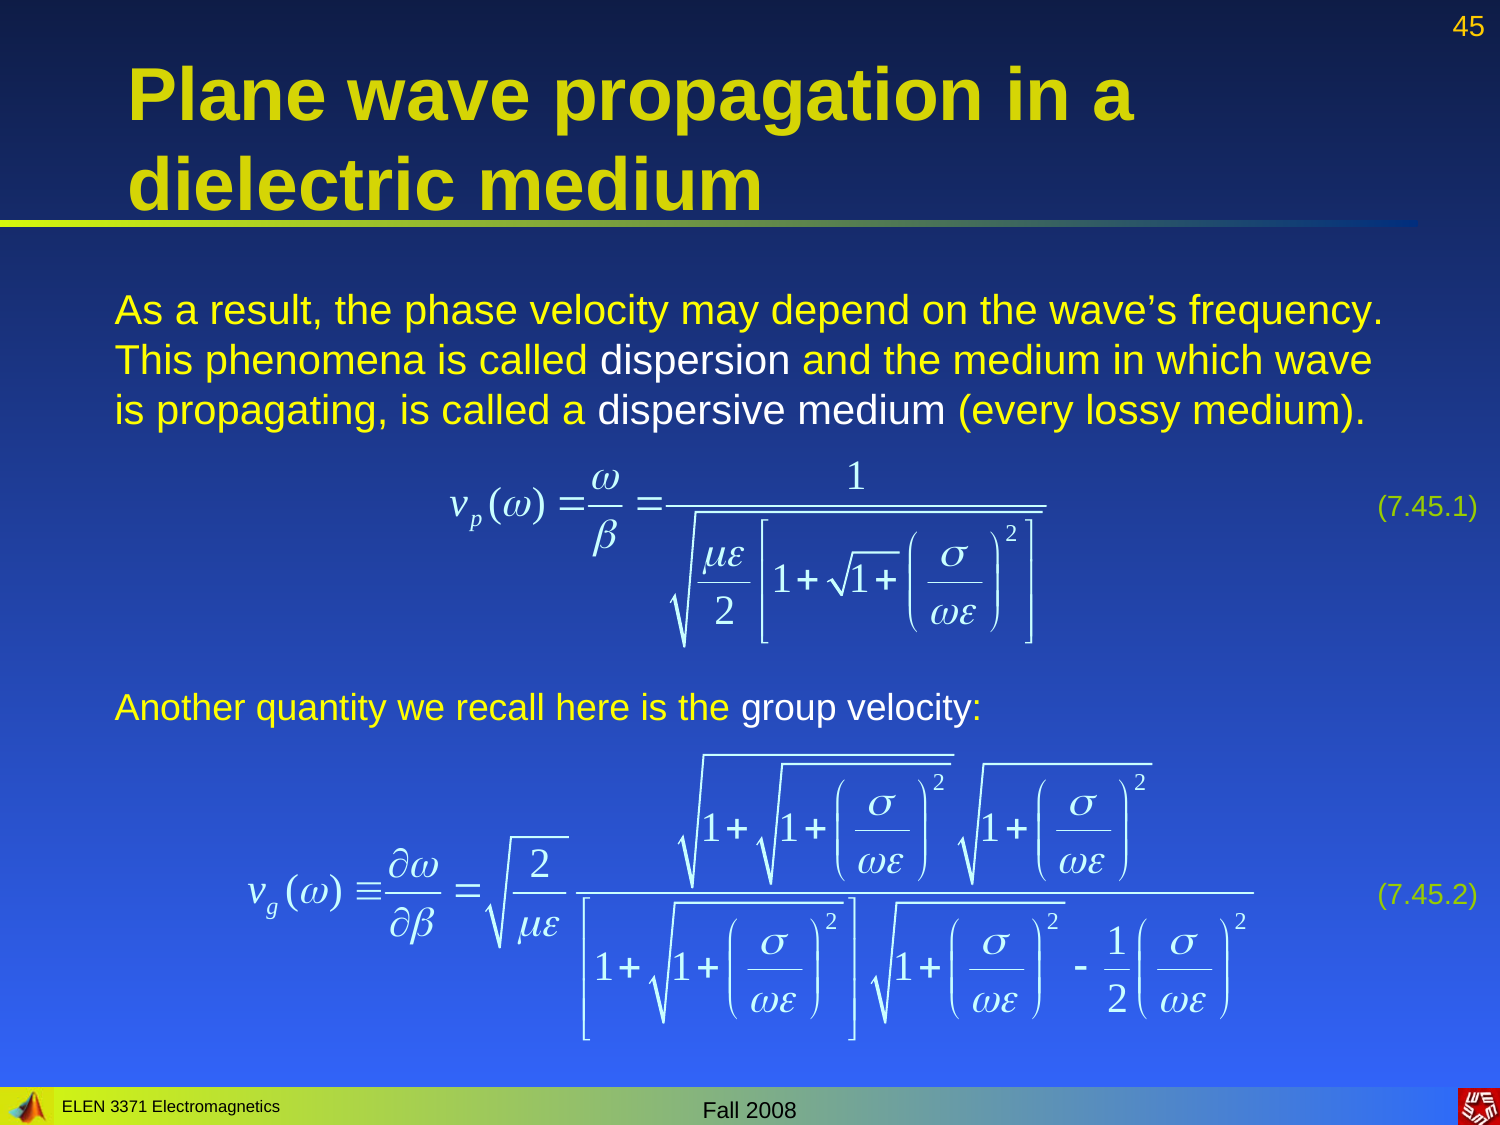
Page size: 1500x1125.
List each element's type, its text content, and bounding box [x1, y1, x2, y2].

chart [241, 746, 1263, 1051]
text_box As a result, the phase velocity may depend on the wave’s frequency. This phenomena is called dispersion and the medium in which wave is propagating, is called a dispersive medium (every lossy medium). [99, 275, 1426, 441]
text_box (7.45.1) [1362, 479, 1500, 530]
text_box (7.45.2) [1362, 867, 1500, 918]
title Plane wave propagation in a dielectric medium [112, 37, 1388, 201]
text_box Another quantity we recall here is the group velocity: [99, 674, 1413, 736]
picture [1458, 1088, 1500, 1125]
chart [443, 450, 1054, 656]
picture [0, 1087, 54, 1125]
